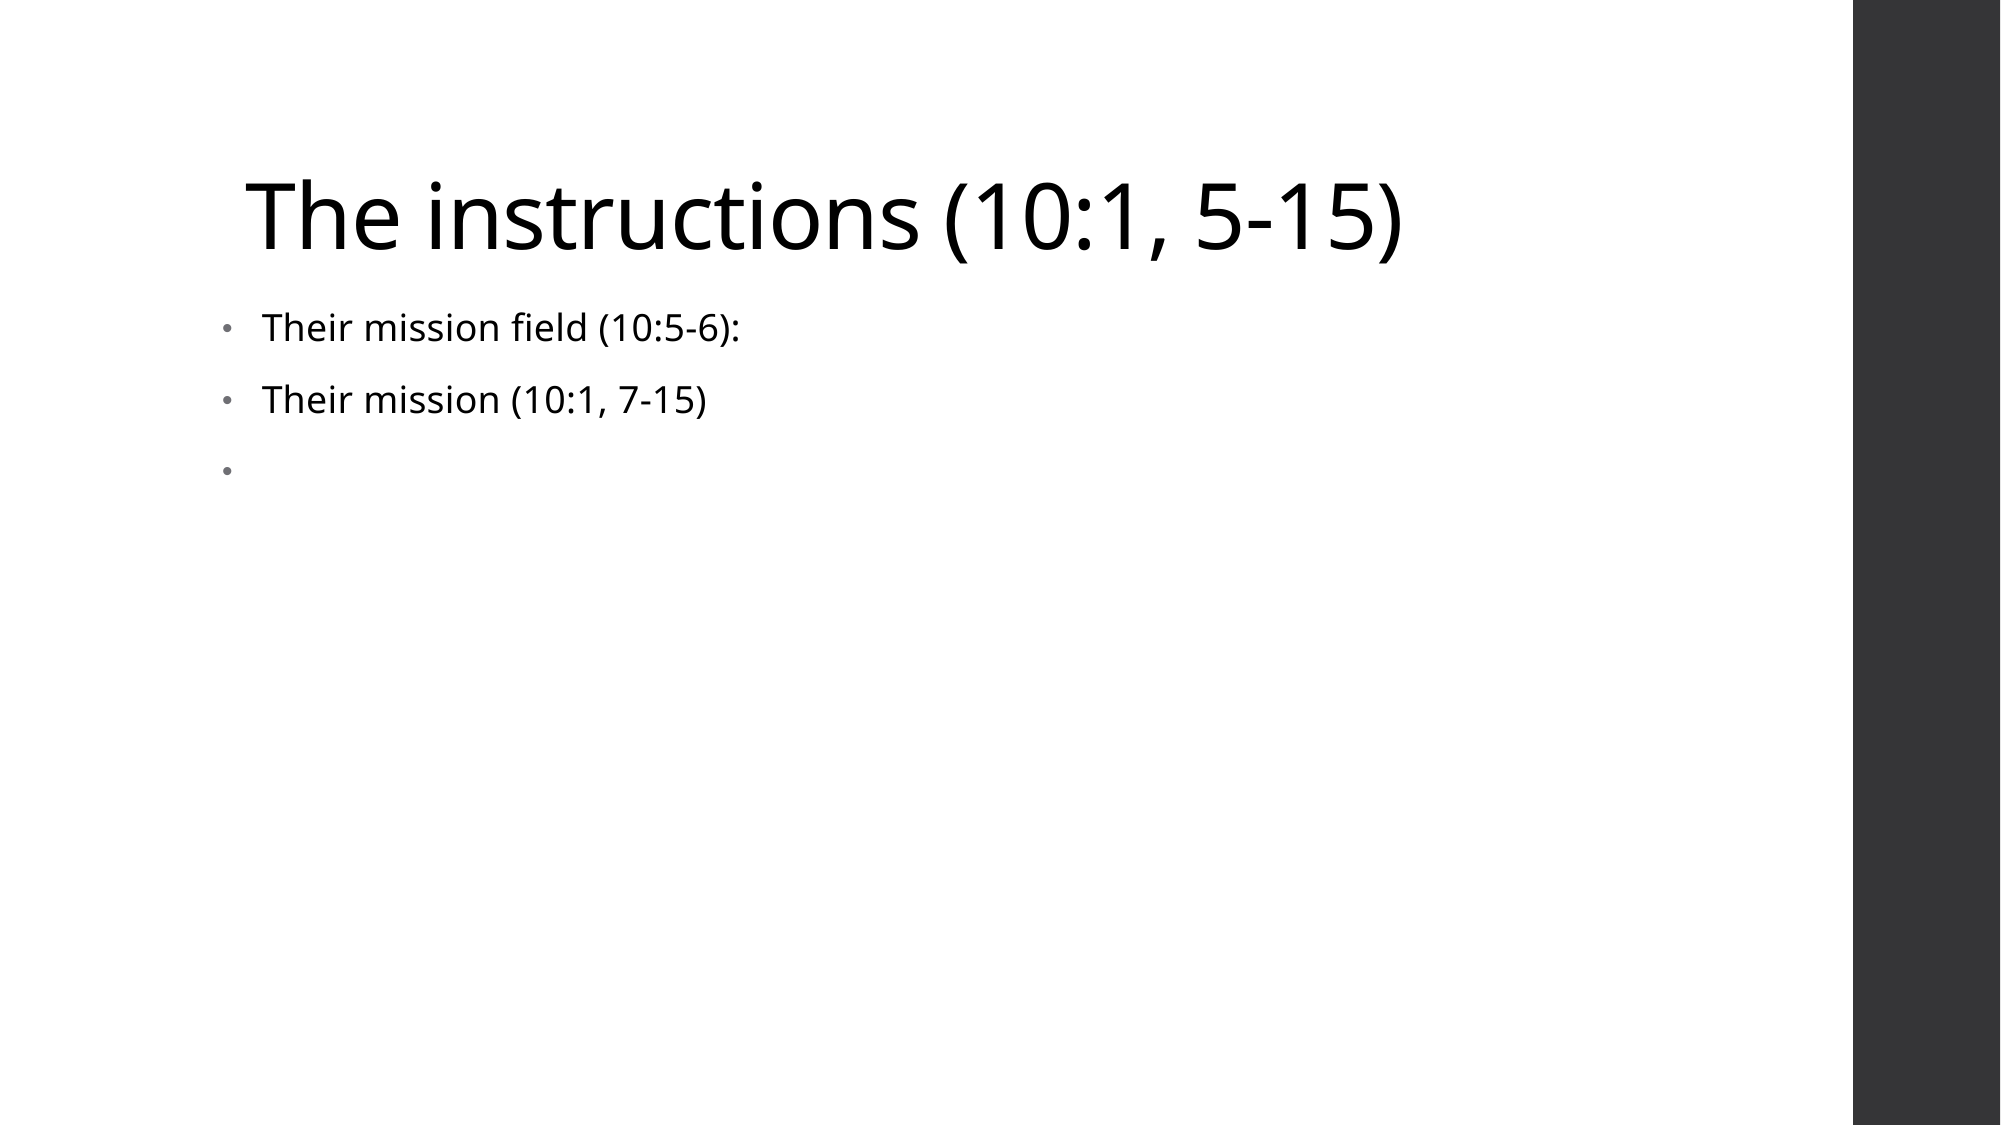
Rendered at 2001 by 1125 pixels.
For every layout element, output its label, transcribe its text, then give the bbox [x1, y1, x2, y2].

title The instructions (10:1, 5-15) [206, 60, 1797, 278]
list Their mission field (10:5-6): Their mission (10:1, 7-15) [206, 299, 1617, 1014]
